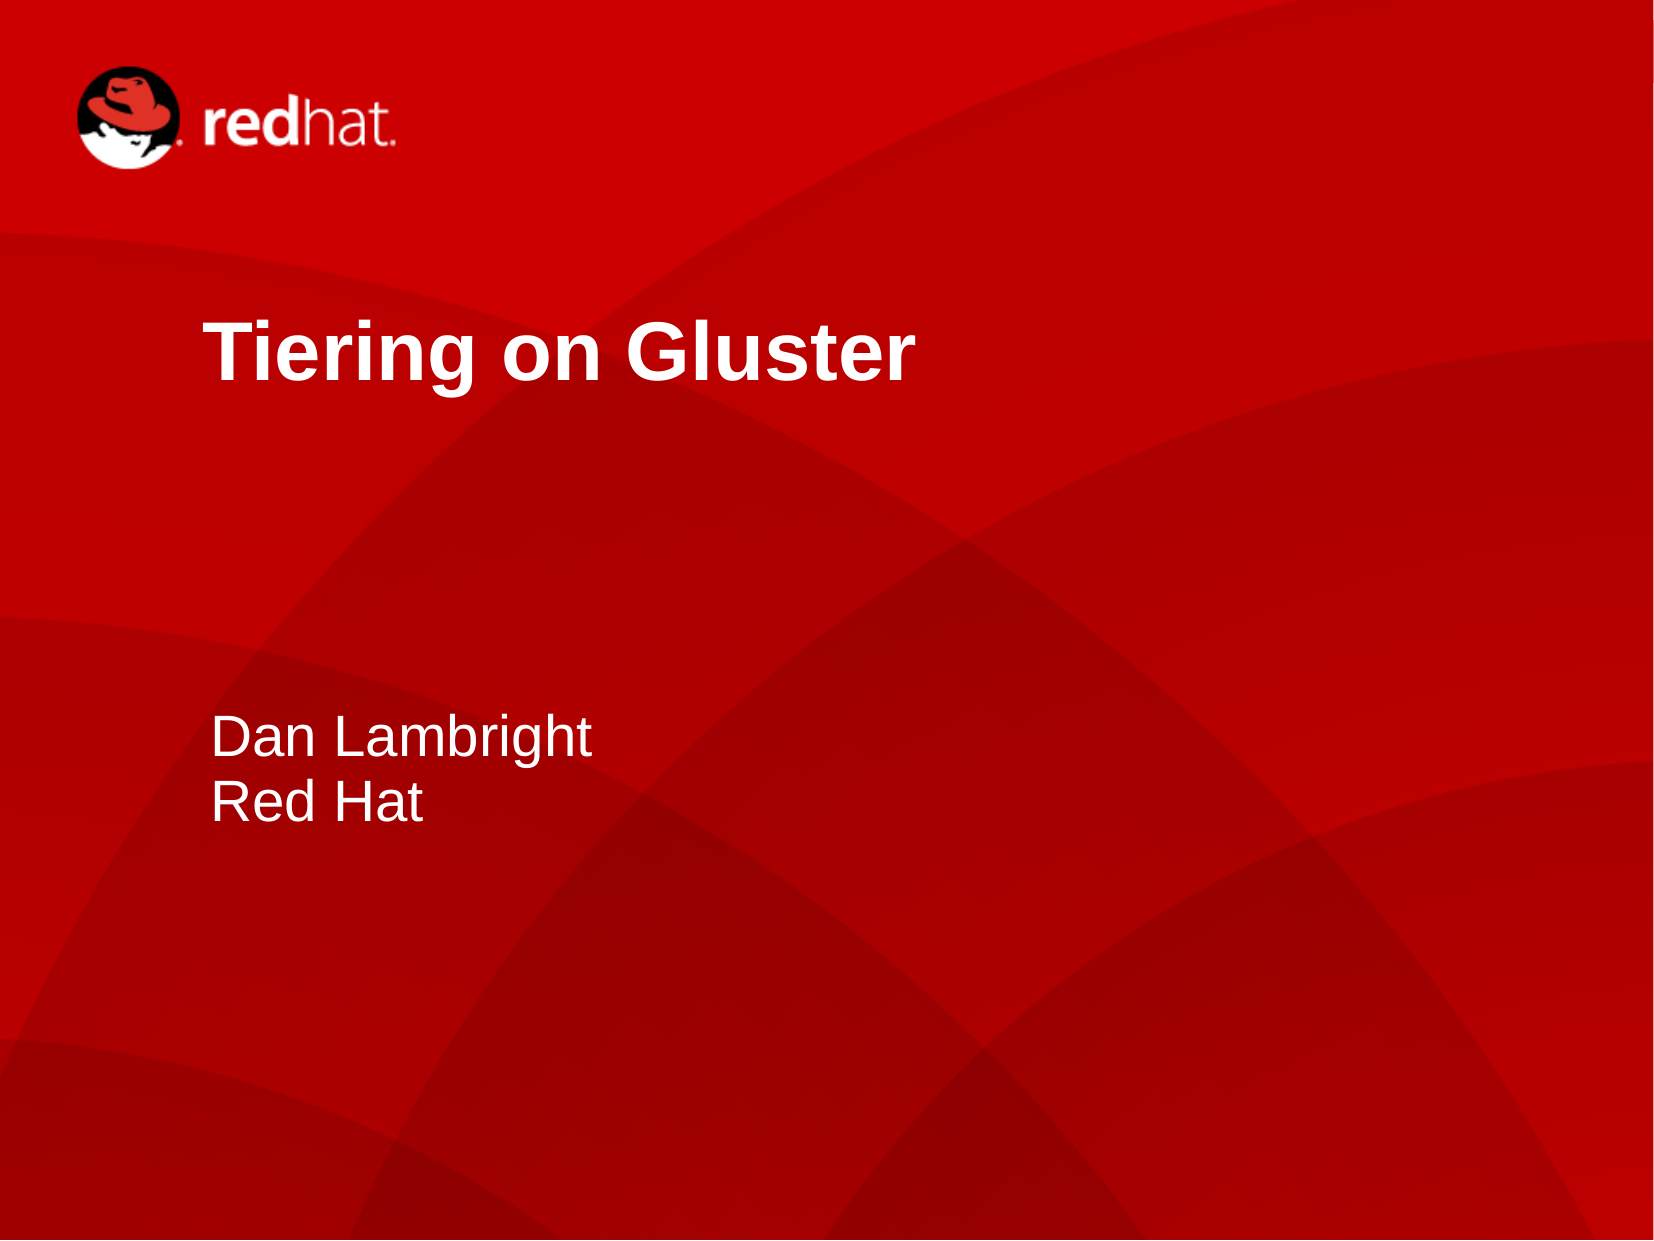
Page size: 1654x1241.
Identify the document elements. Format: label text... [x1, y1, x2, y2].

text_box Tiering on Gluster [187, 297, 1568, 481]
text_box Dan Lambright Red Hat [195, 696, 1463, 906]
picture [0, 0, 1654, 1240]
